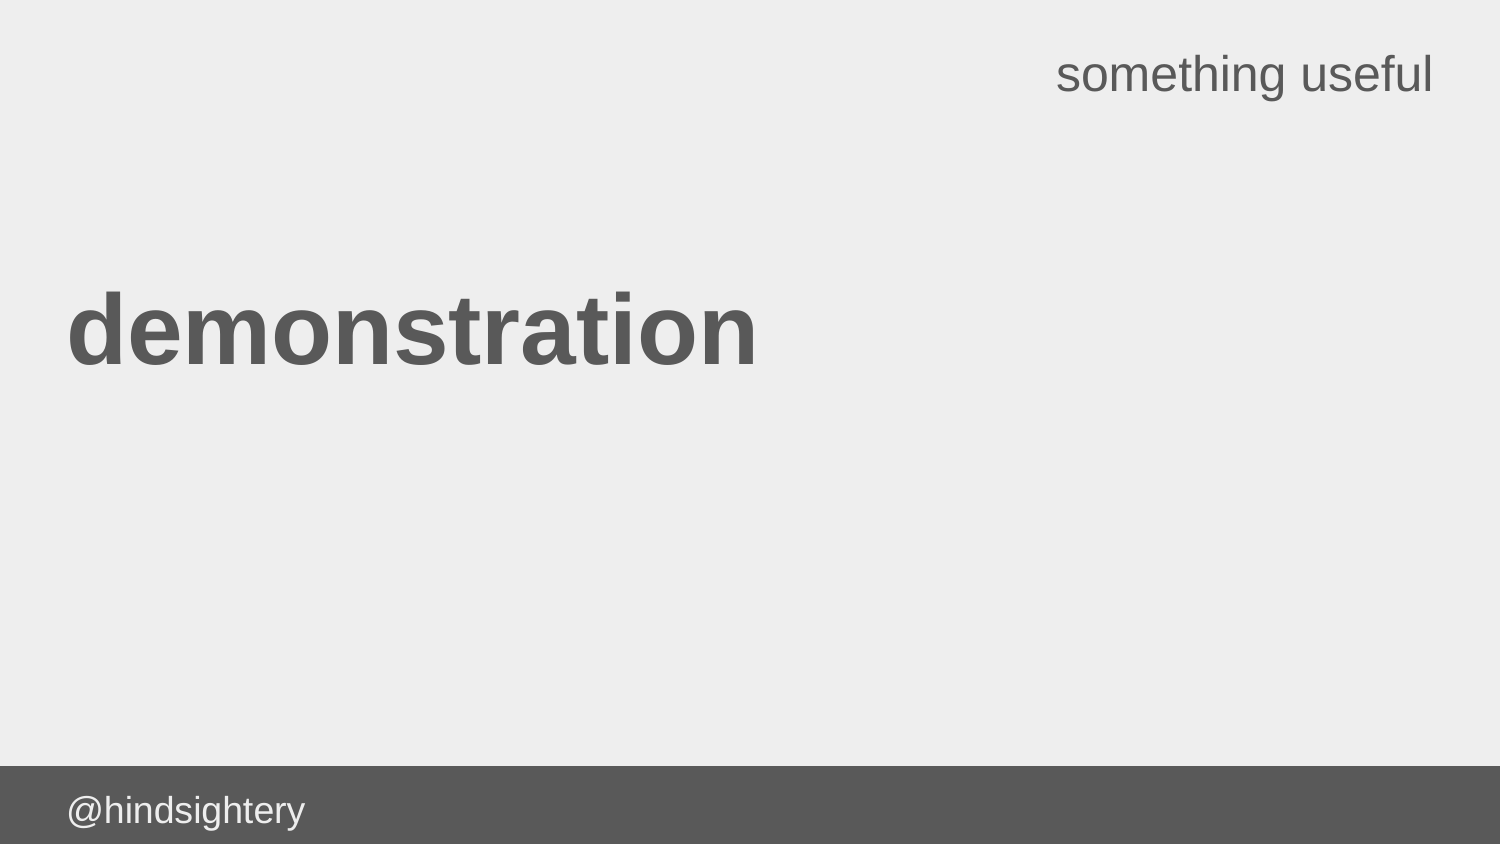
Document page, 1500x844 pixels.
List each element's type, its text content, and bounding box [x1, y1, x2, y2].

subtitle @hindsightery [51, 776, 836, 842]
list something useful [51, 26, 1449, 200]
title demonstration [51, 200, 1449, 577]
